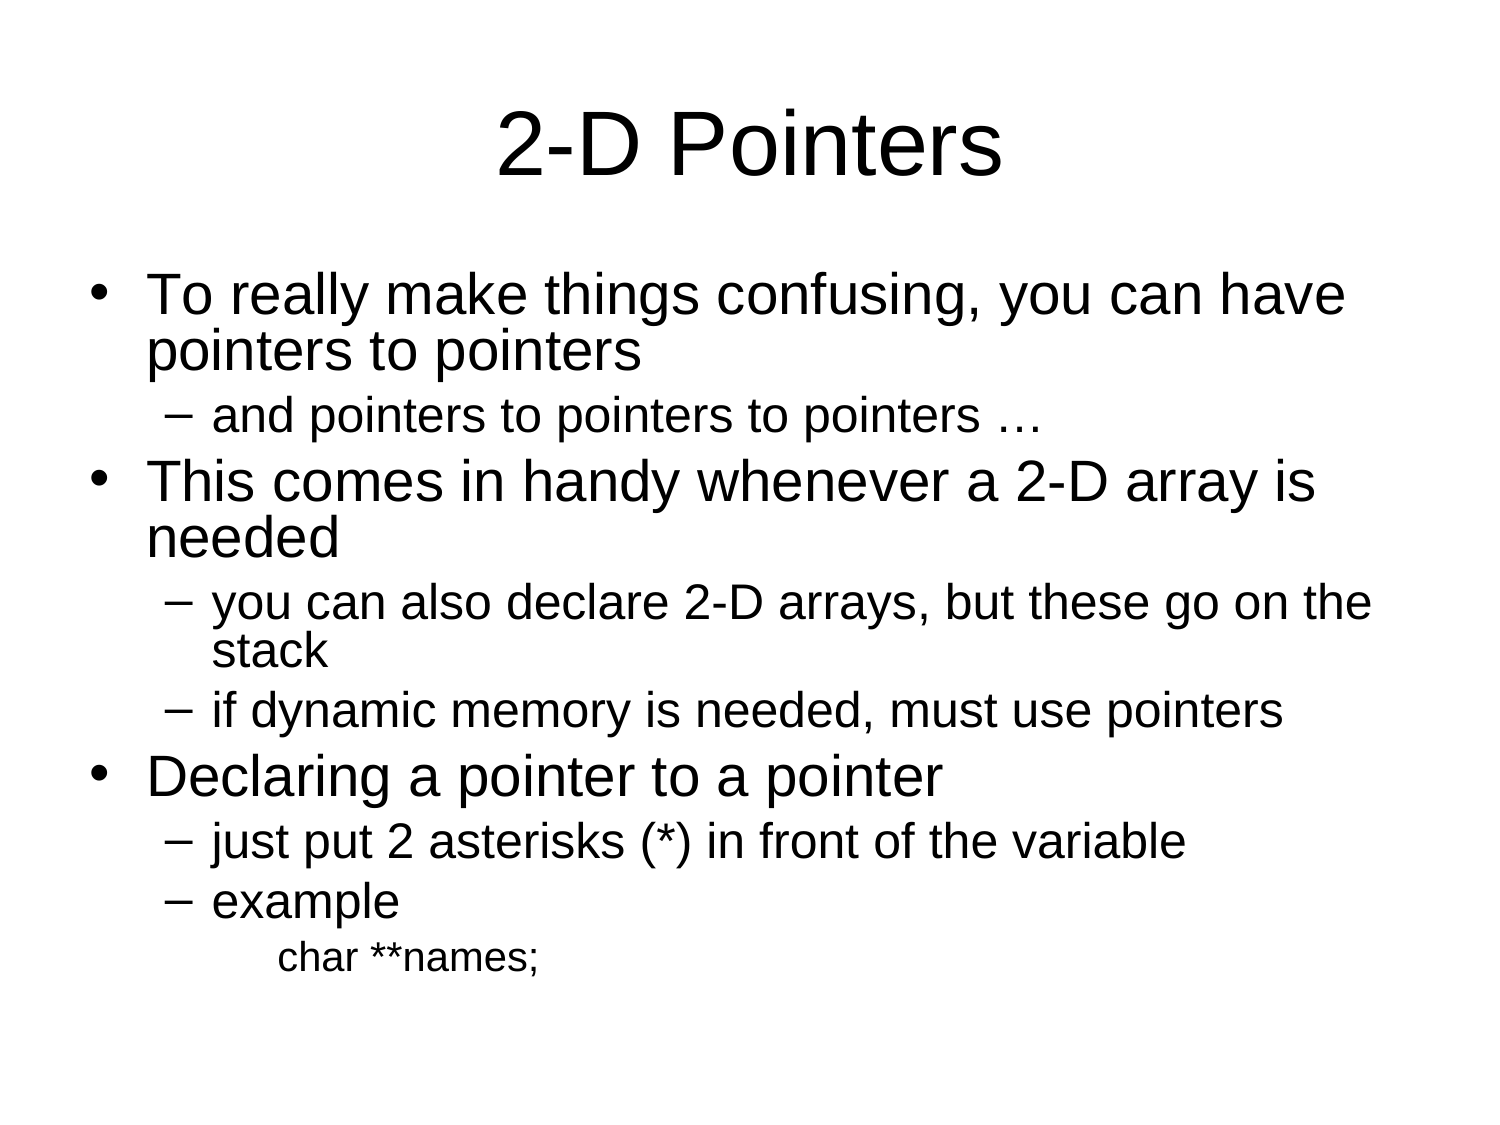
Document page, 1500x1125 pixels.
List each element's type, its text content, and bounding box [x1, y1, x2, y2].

list To really make things confusing, you can have pointers to pointers and pointers to pointers to pointers … This comes in handy whenever a 2-D array is needed you can also declare 2-D arrays, but these go on the stack if dynamic memory is needed, must use pointers Declaring a pointer to a pointer just put 2 asterisks (*) in front of the variable example char **names; [75, 262, 1426, 1005]
title 2-D Pointers [75, 45, 1426, 233]
